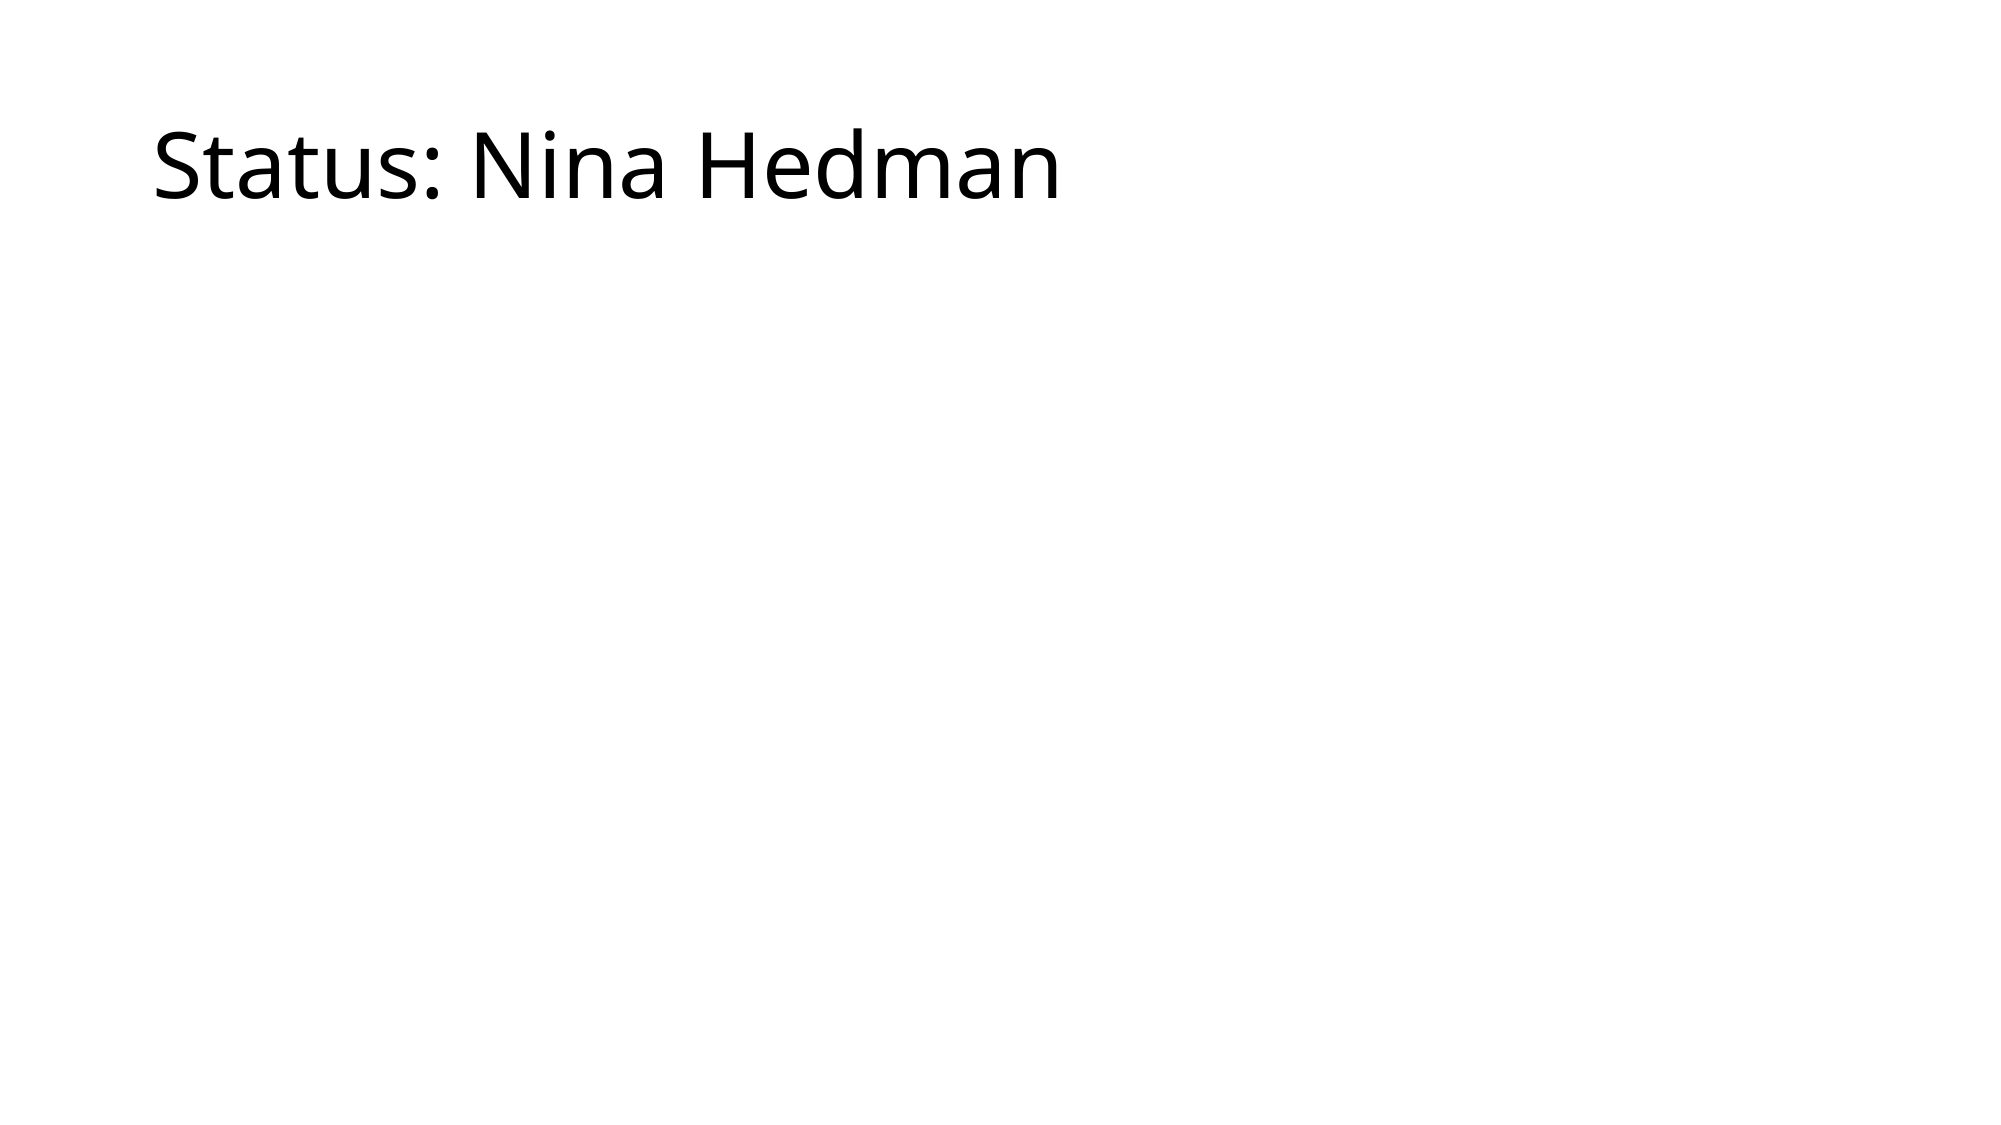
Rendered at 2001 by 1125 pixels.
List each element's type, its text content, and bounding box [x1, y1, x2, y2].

title Status: Nina Hedman [137, 59, 1863, 278]
